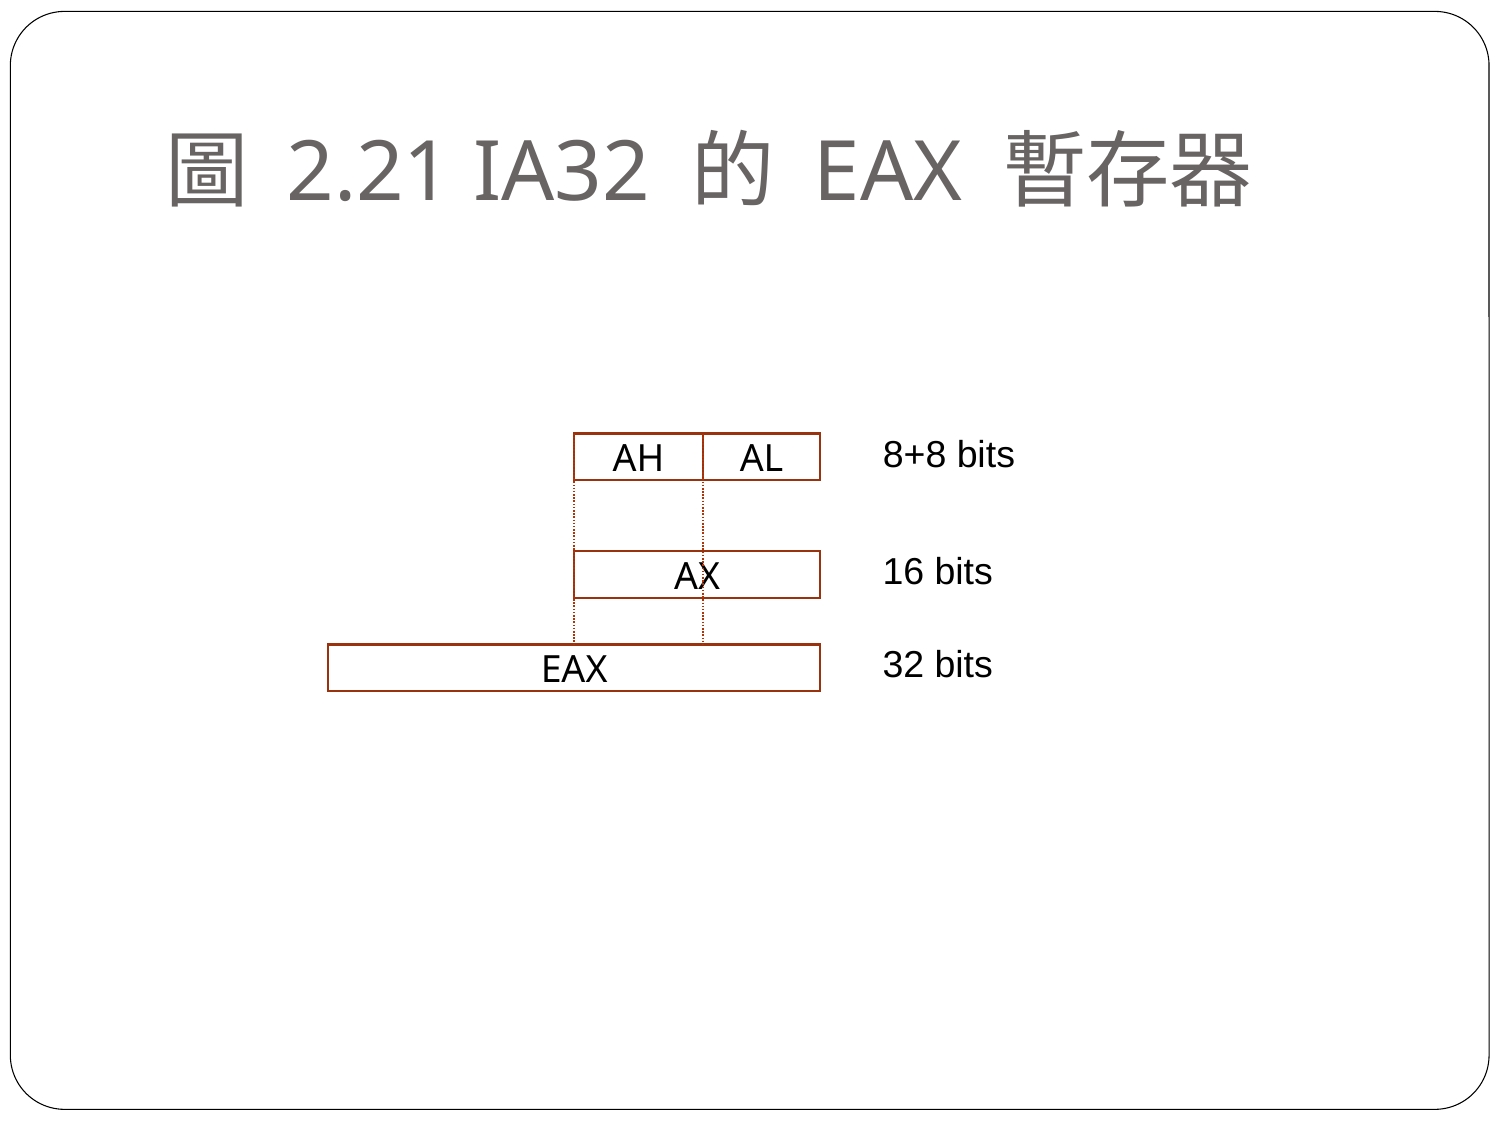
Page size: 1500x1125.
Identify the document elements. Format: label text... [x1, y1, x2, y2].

title 圖 2.21 IA32 的 EAX 暫存器 [150, 44, 1426, 233]
text_box 16 bits [867, 539, 1008, 600]
text_box AX [574, 550, 821, 598]
text_box AH [574, 433, 703, 481]
text_box AL [703, 433, 821, 481]
text_box EAX [328, 644, 821, 692]
text_box 8+8 bits [868, 421, 1030, 483]
text_box 32 bits [867, 632, 1008, 694]
